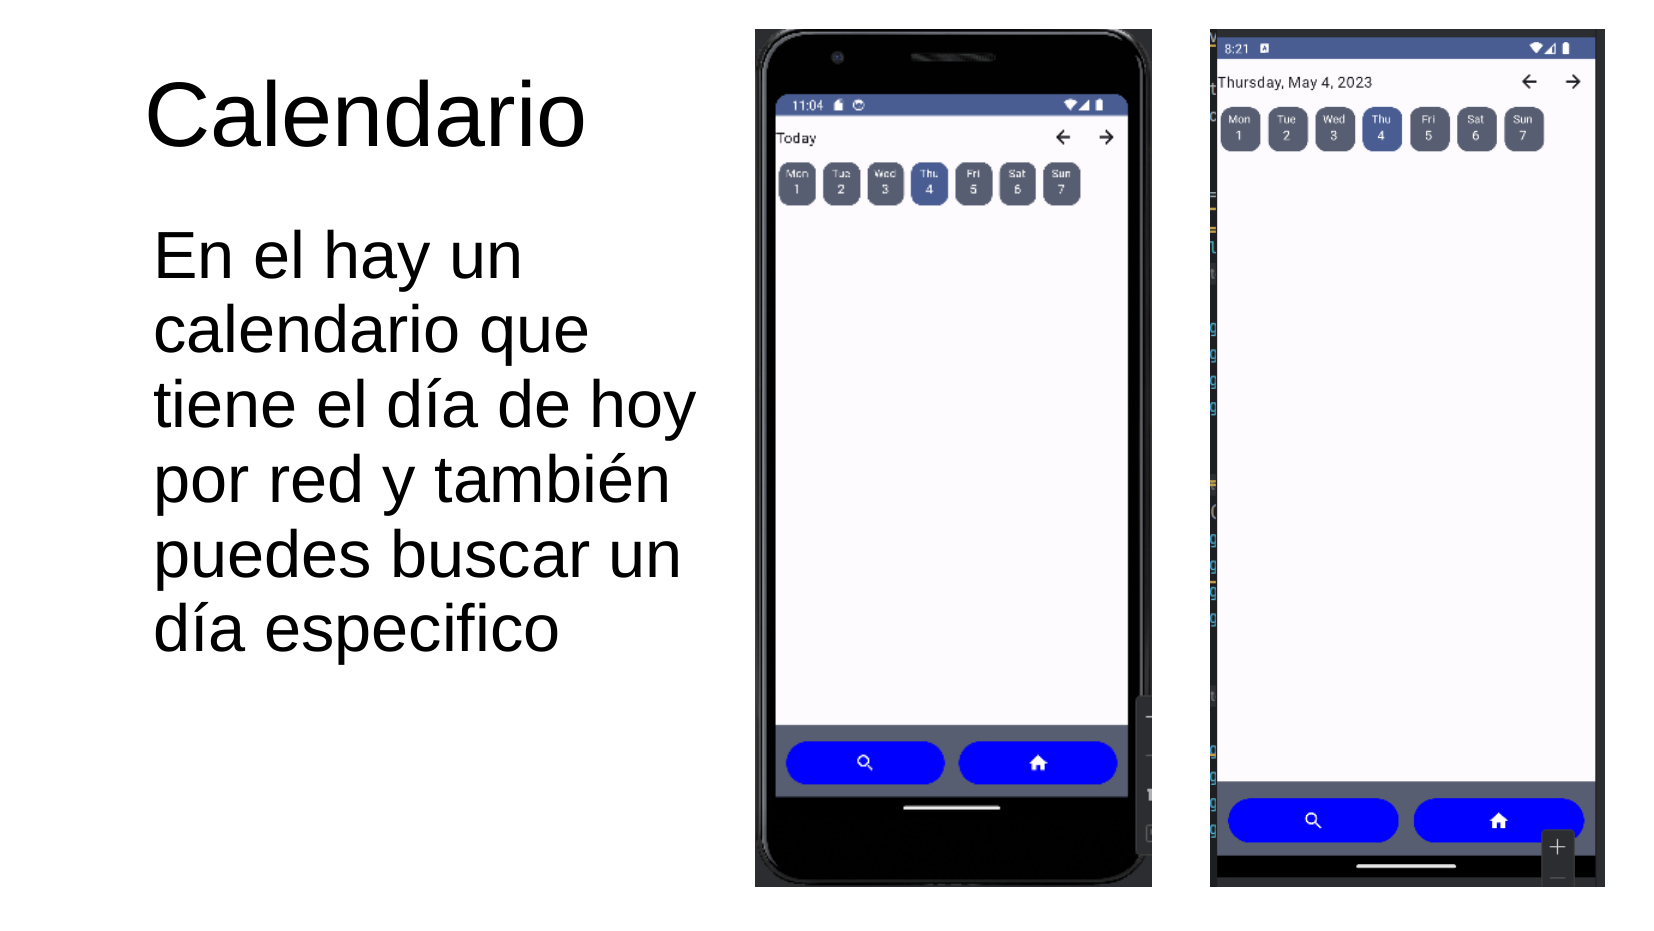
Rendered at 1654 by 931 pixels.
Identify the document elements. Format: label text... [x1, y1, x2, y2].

picture [755, 29, 1152, 887]
picture [1210, 29, 1605, 887]
title Calendario [82, 37, 650, 193]
list En el hay un calendario que tiene el día de hoy por red y también puedes buscar un día especifico [82, 217, 739, 758]
